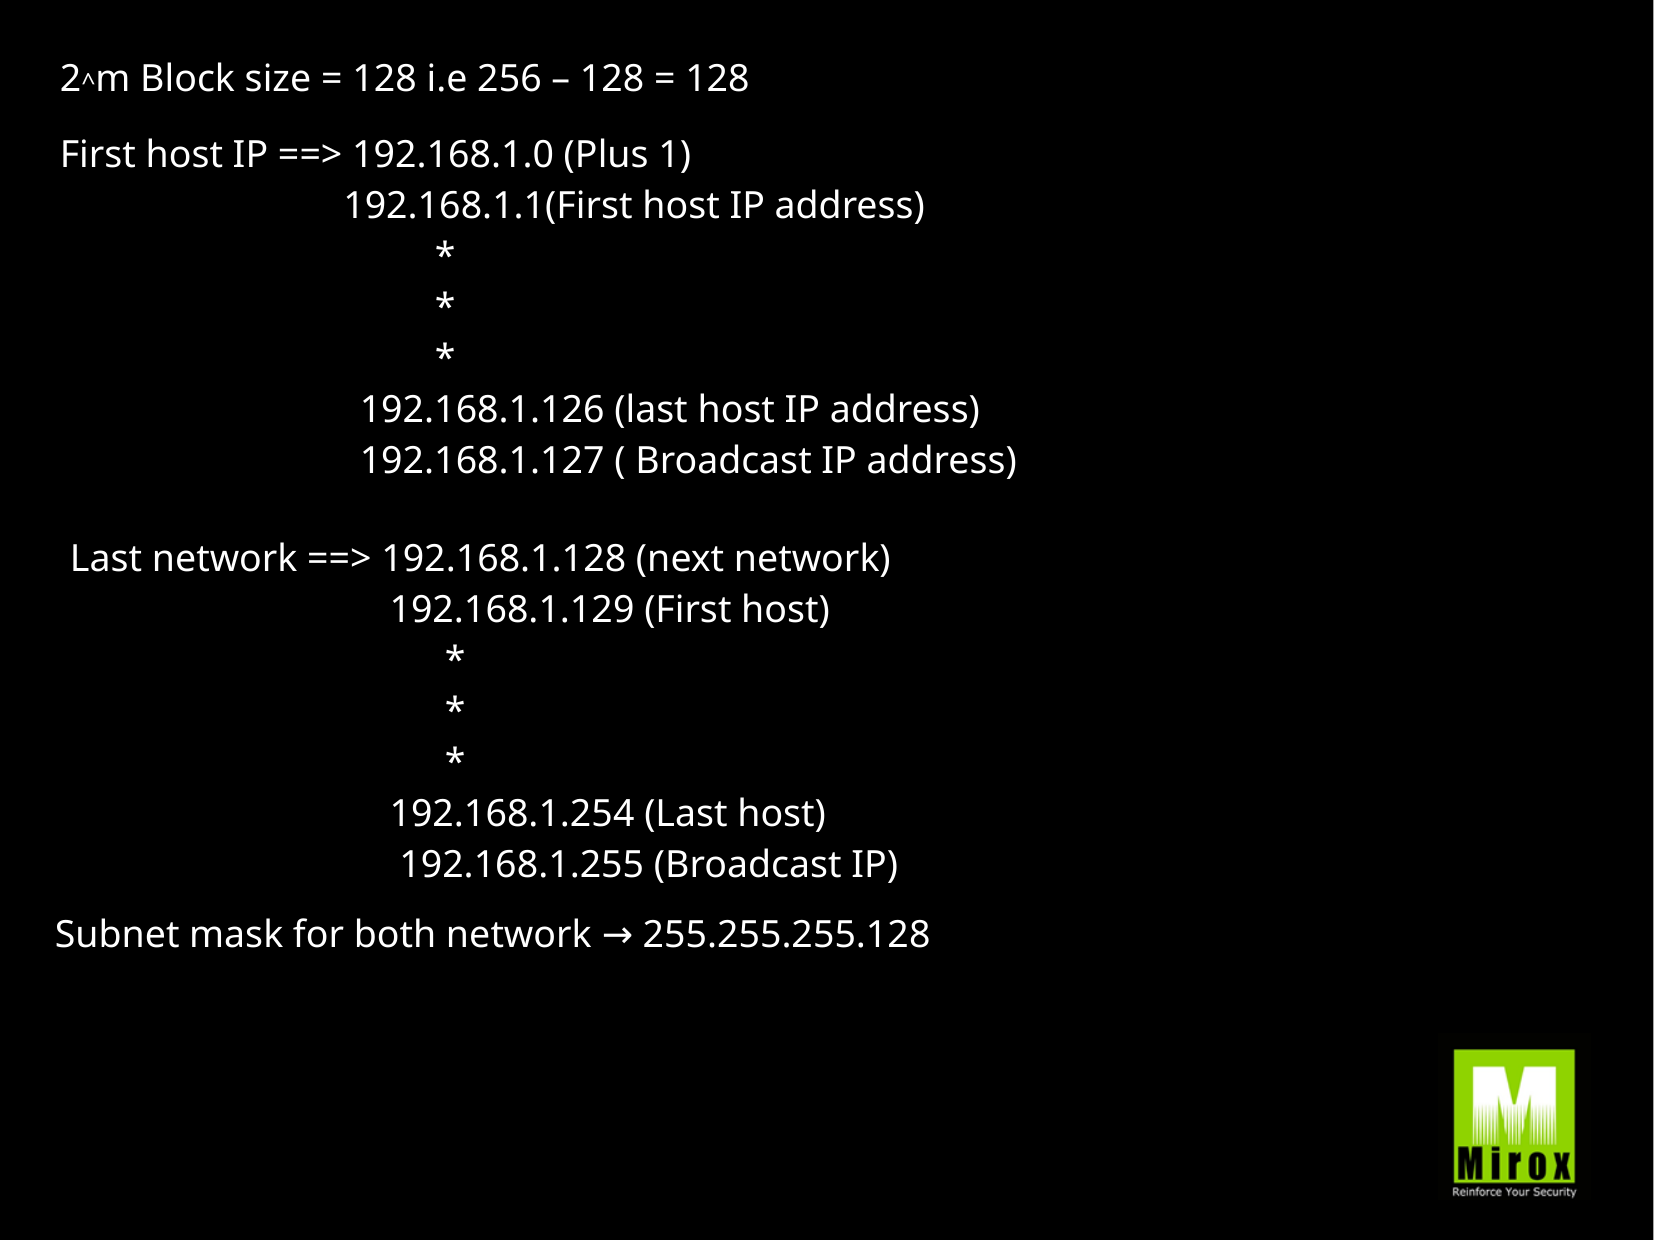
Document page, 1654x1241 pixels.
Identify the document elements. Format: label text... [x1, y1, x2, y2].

text_box Subnet mask for both network → 255.255.255.128 [40, 900, 1411, 1002]
text_box 2^m Block size = 128 i.e 256 – 128 = 128 [45, 44, 965, 106]
text_box First host IP ==> 192.168.1.0 (Plus 1) 192.168.1.1(First host IP address) * * * 192.168.1.126 (last host IP address) 192.168.1.127 ( Broadcast IP address) [45, 120, 1546, 457]
picture [1438, 1033, 1591, 1201]
text_box Last network ==> 192.168.1.128 (next network) 192.168.1.129 (First host) * * * 192.168.1.254 (Last host) 192.168.1.255 (Broadcast IP) [55, 524, 1381, 888]
